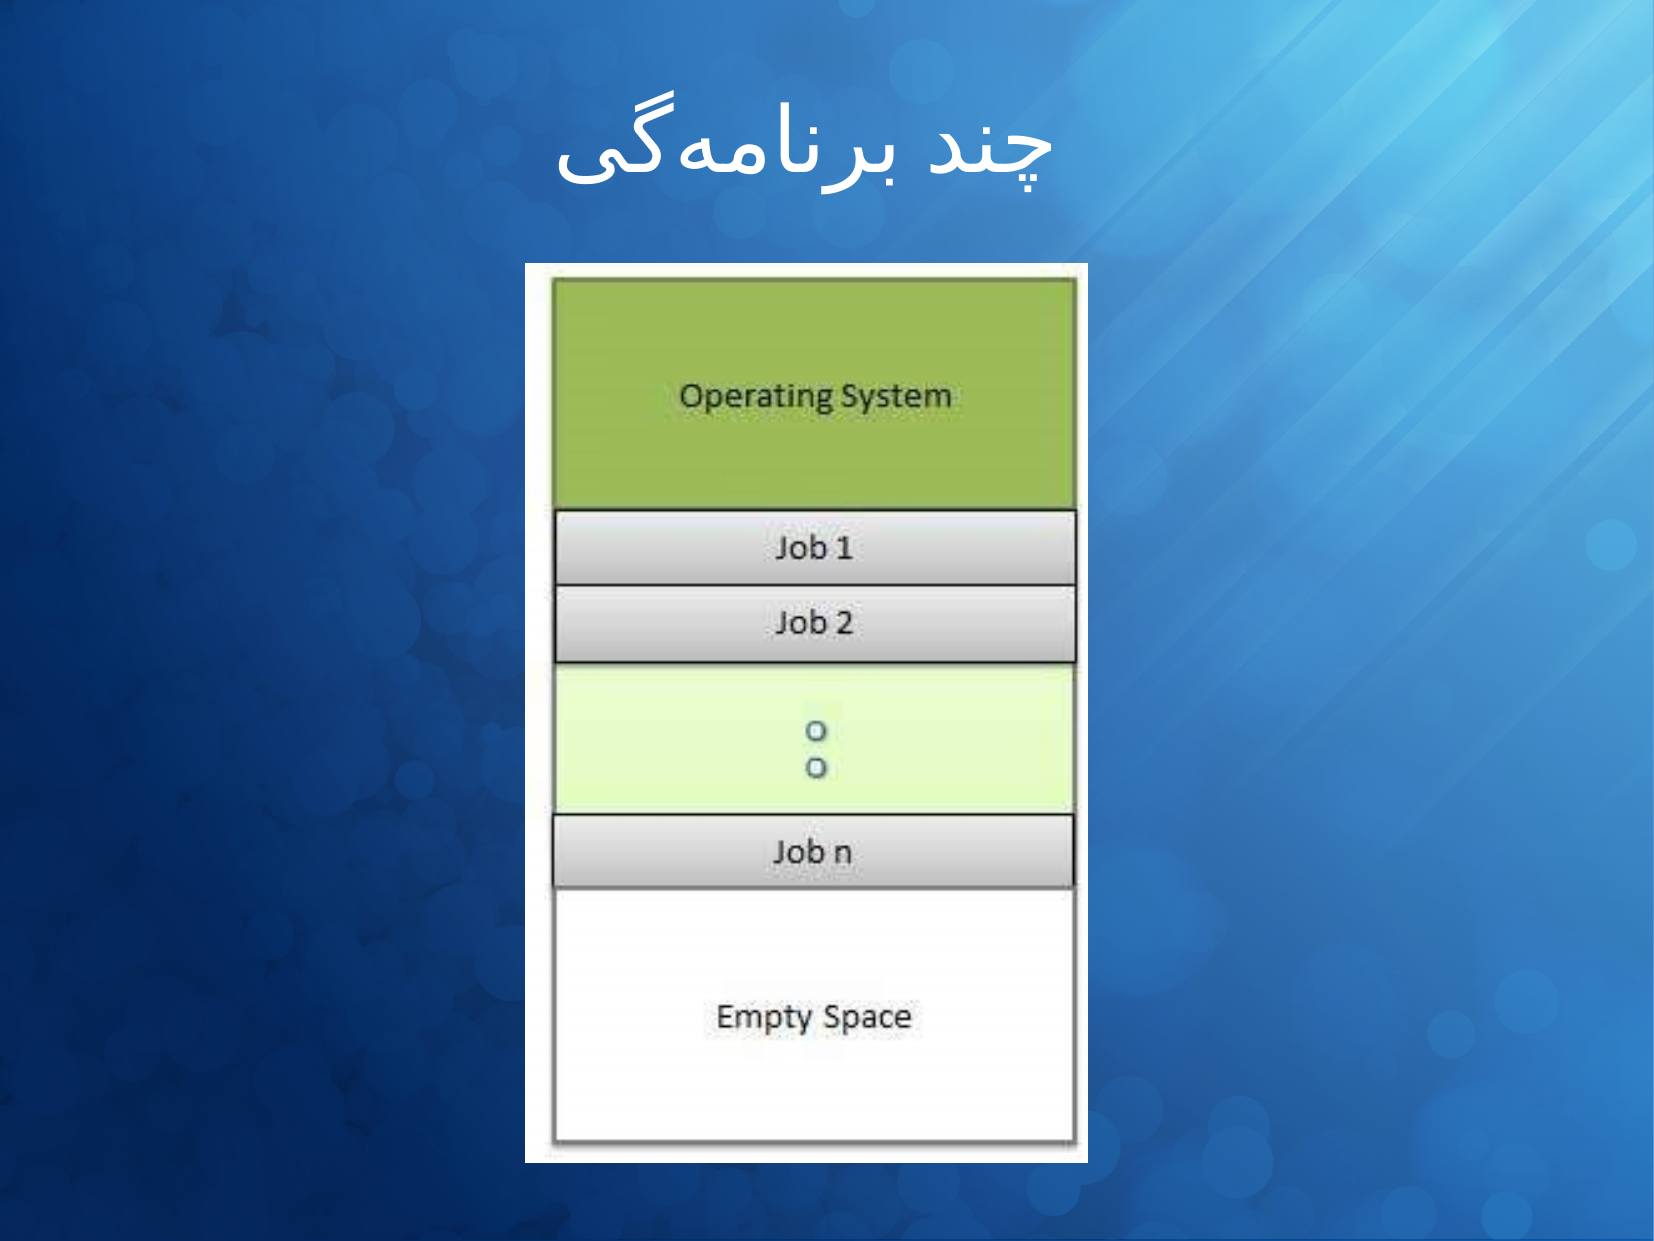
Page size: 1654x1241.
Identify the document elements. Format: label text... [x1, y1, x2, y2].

title چند برنامه‌گی [112, 37, 1501, 263]
picture [0, 0, 1654, 1241]
